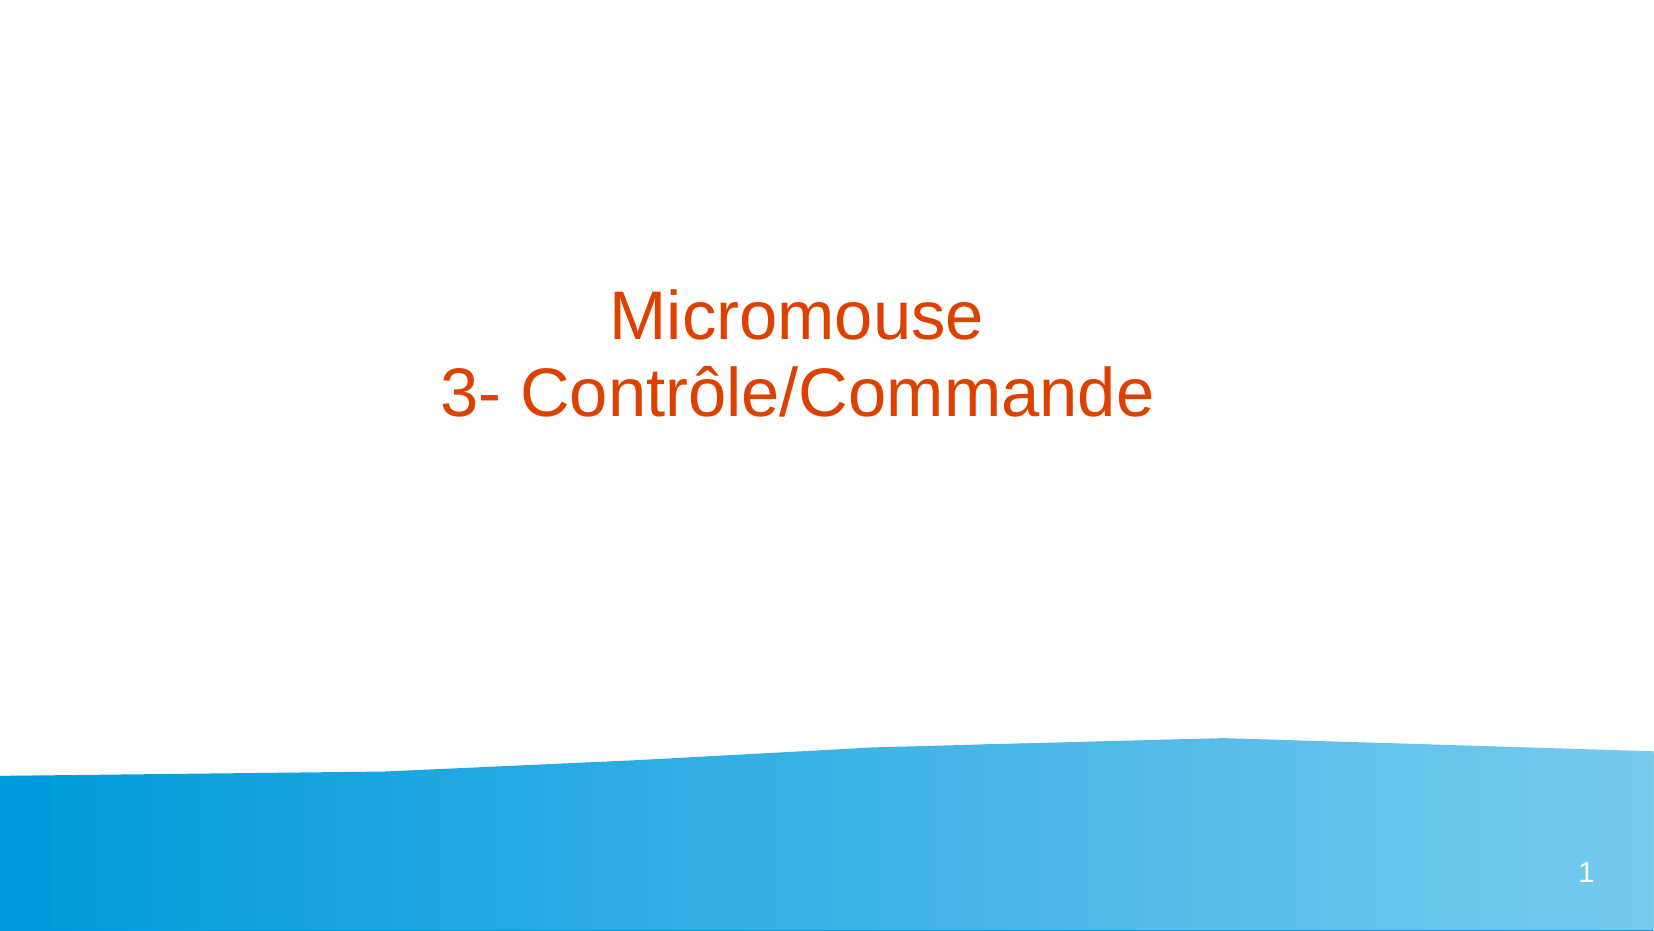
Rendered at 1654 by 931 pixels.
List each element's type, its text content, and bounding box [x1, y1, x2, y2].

title Micromouse 3- Contrôle/Commande [59, 265, 1536, 443]
